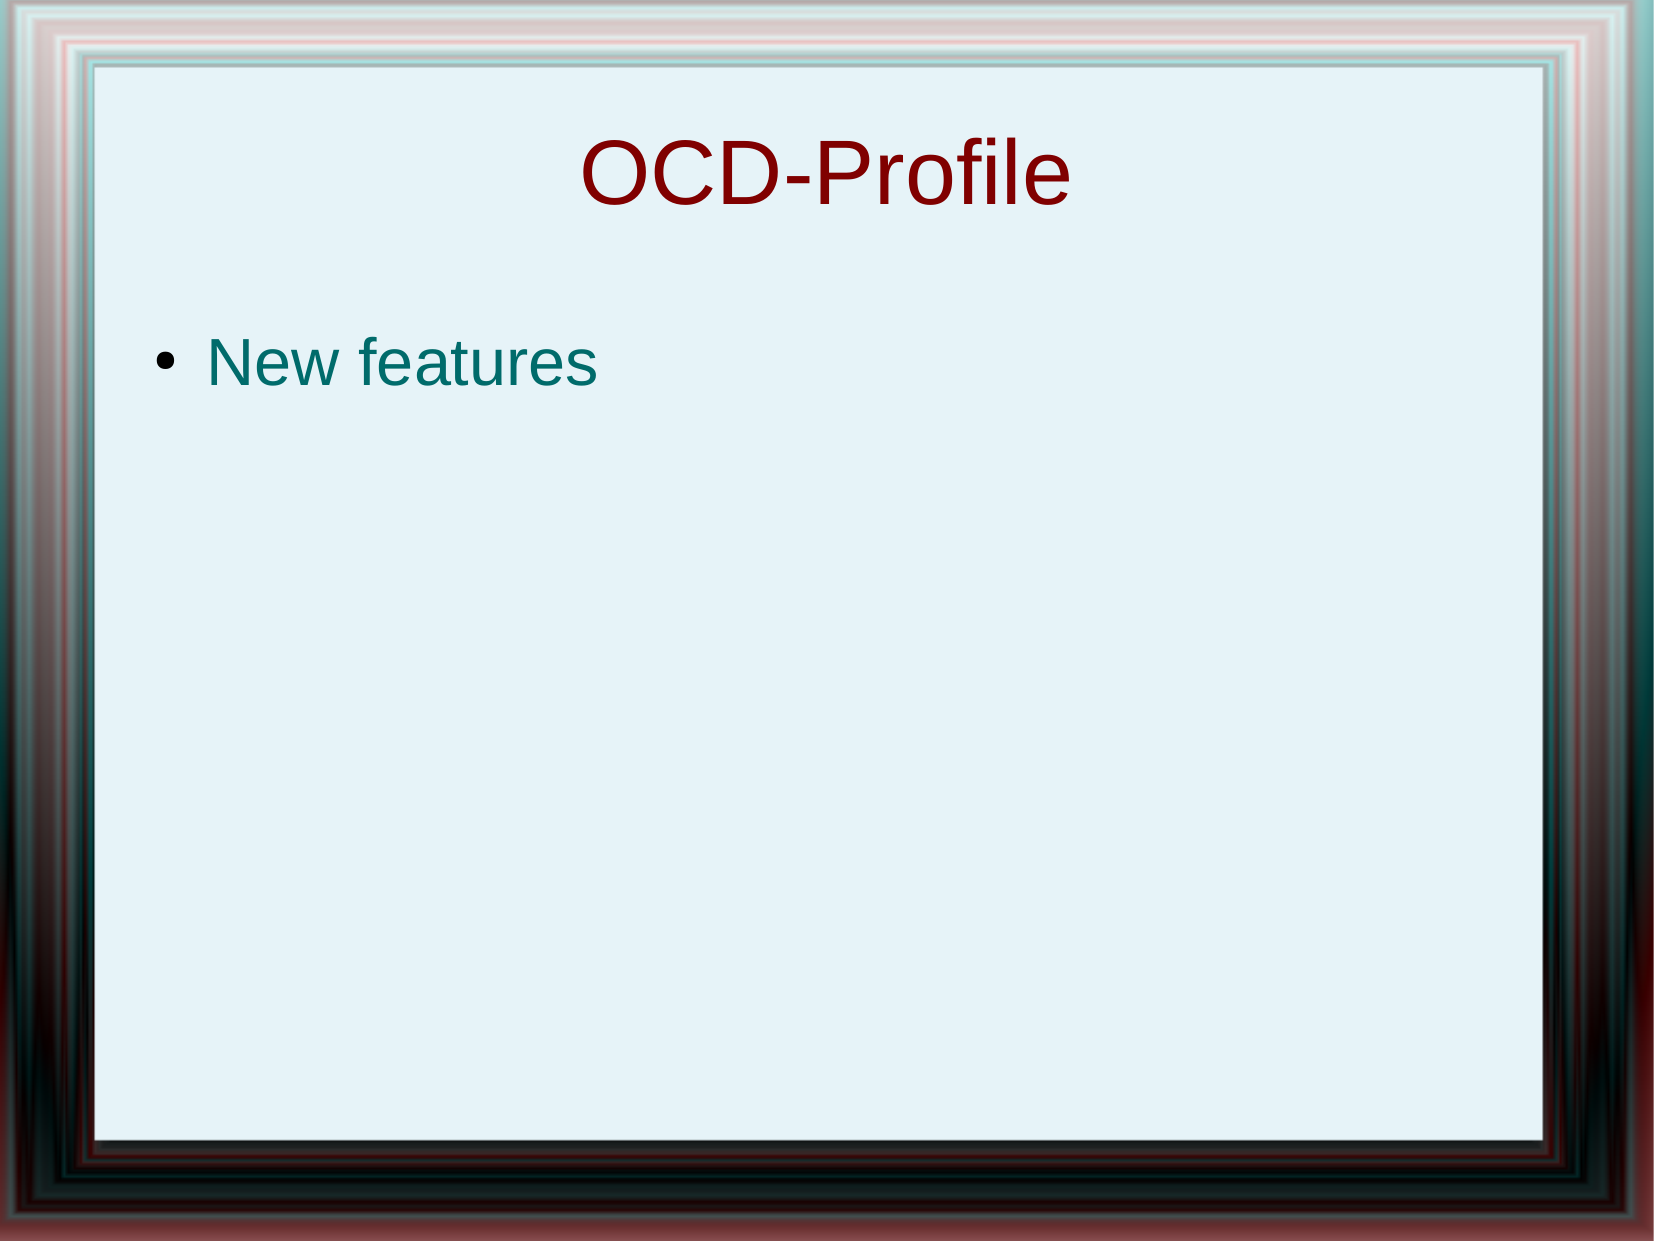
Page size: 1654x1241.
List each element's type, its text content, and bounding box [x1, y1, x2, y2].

picture [0, 0, 1654, 1241]
title OCD-Profile [118, 88, 1536, 257]
list New features [118, 324, 1506, 945]
